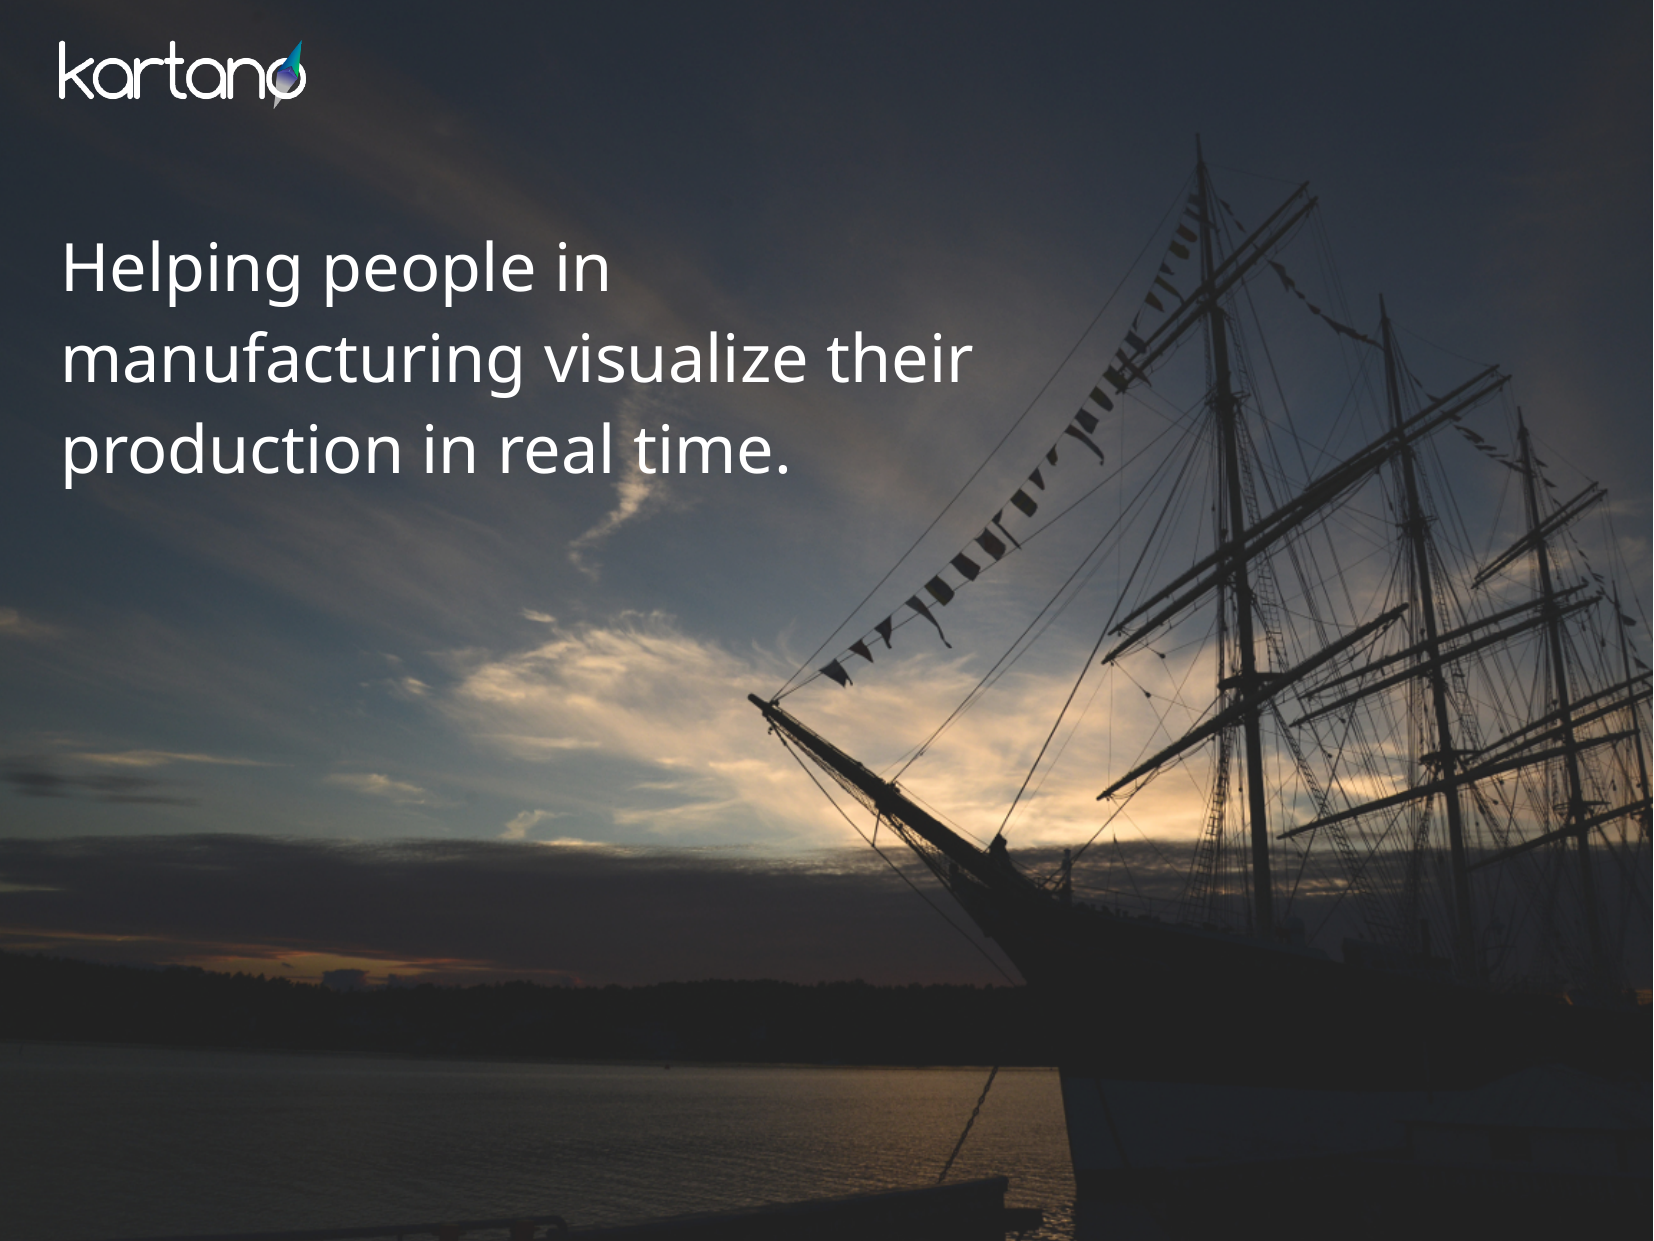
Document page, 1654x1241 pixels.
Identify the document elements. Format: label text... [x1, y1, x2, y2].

picture [0, 0, 1653, 1241]
subtitle Helping people in manufacturing visualize their production in real time. [59, 187, 1050, 526]
